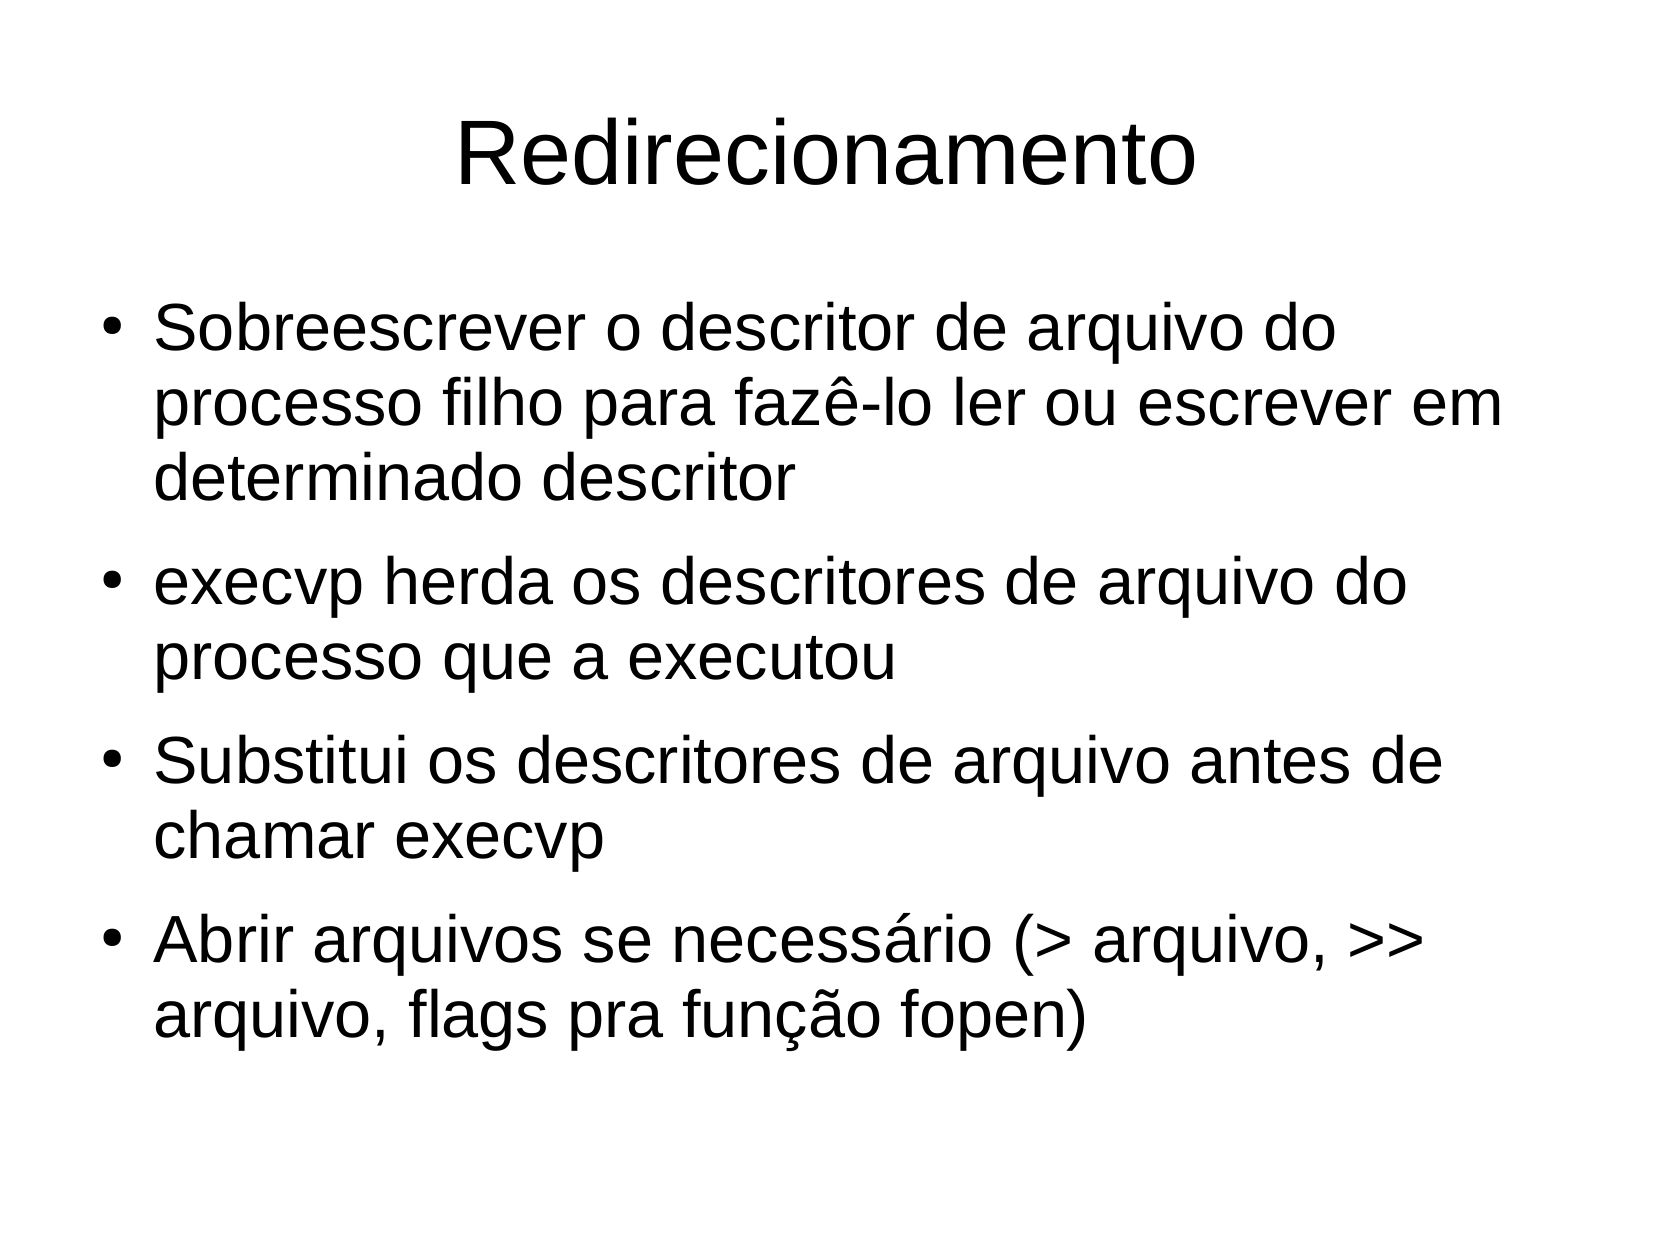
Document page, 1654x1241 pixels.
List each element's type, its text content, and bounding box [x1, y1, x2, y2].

list Sobreescrever o descritor de arquivo do processo filho para fazê-lo ler ou escrever em determinado descritor execvp herda os descritores de arquivo do processo que a executou Substitui os descritores de arquivo antes de chamar execvp Abrir arquivos se necessário (> arquivo, >> arquivo, flags pra função fopen) [82, 290, 1571, 1109]
title Redirecionamento [82, 49, 1571, 257]
